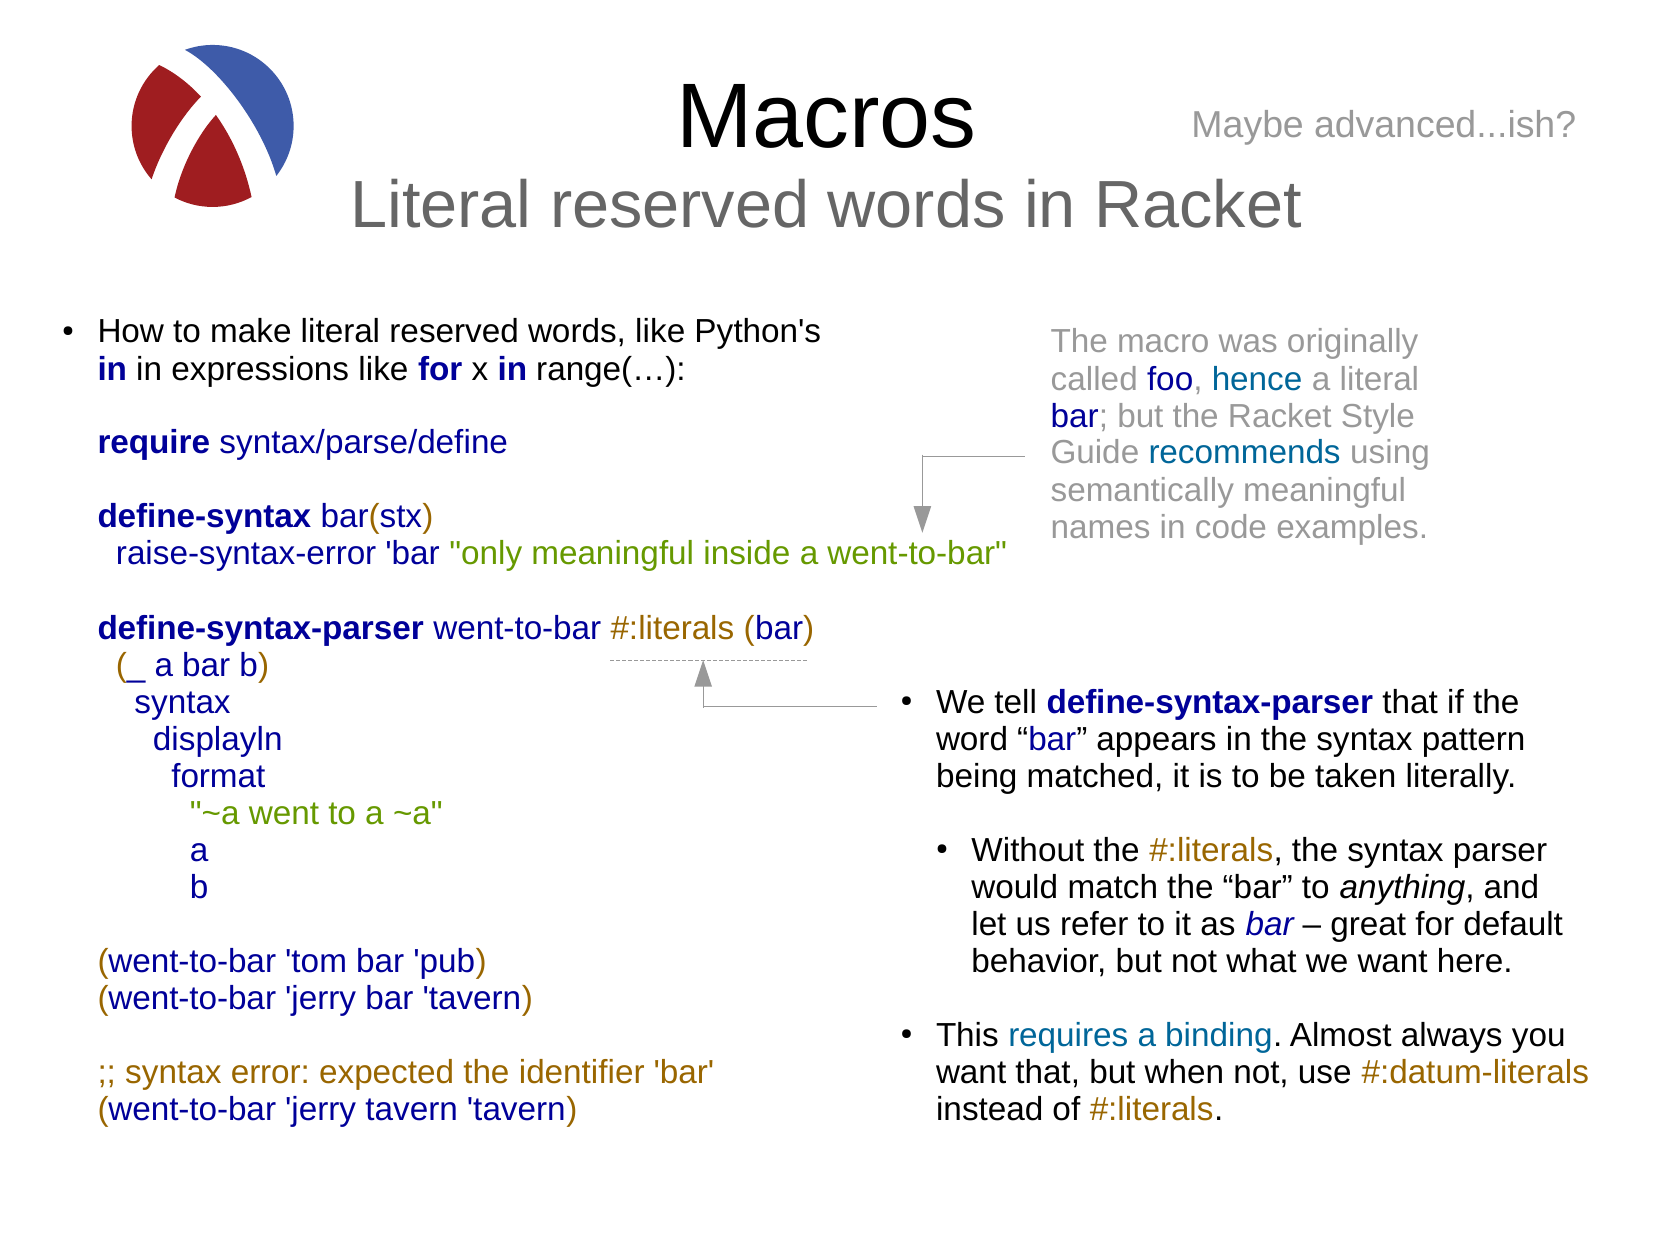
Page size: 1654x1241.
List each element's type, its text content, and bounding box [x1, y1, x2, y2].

text_box How to make literal reserved words, like Python's in in expressions like for x in range(…): require syntax/parse/define define-syntax bar(stx) raise-syntax-error 'bar "only meaningful inside a went-to-bar" define-syntax-parser went-to-bar #:literals (bar) (_ a bar b) syntax displayln format "~a went to a ~a" a b (went-to-bar 'tom bar 'pub) (went-to-bar 'jerry bar 'tavern) ;; syntax error: expected the identifier 'bar' (went-to-bar 'jerry tavern 'tavern) [11, 305, 850, 1183]
title Macros Literal reserved words in Racket [82, 49, 1571, 257]
picture [130, 43, 295, 208]
text_box The macro was originally called foo, hence a literal bar; but the Racket Style Guide recommends using semantically meaningful names in code examples. [1035, 315, 1446, 556]
text_box We tell define-syntax-parser that if the word “bar” appears in the syntax pattern being matched, it is to be taken literally. Without the #:literals, the syntax parser would match the “bar” to anything, and let us refer to it as bar – great for default behavior, but not what we want here. This requires a binding. Almost always you want that, but when not, use #:datum-literals instead of #:literals. [850, 305, 1625, 1183]
text_box Maybe advanced...ish? [1176, 95, 1592, 153]
